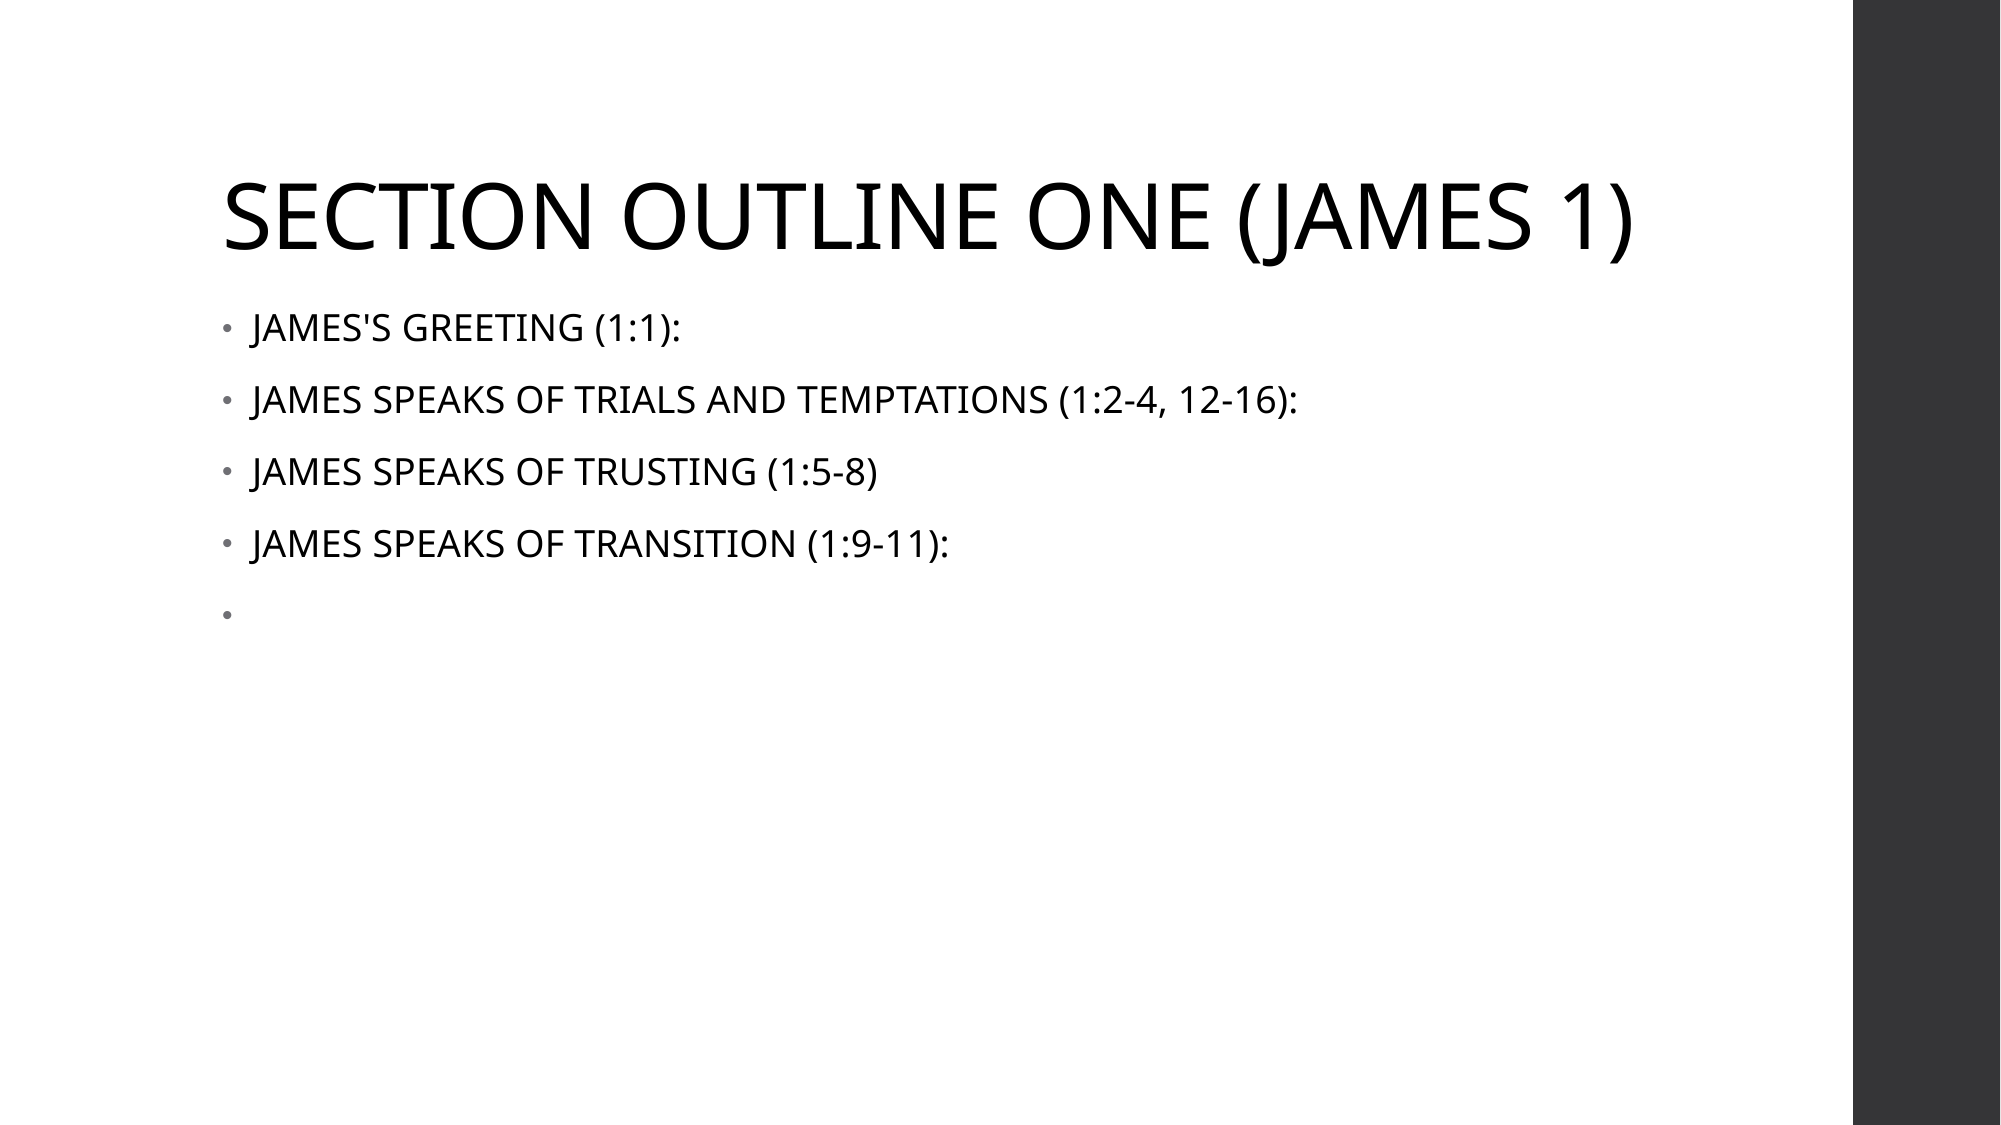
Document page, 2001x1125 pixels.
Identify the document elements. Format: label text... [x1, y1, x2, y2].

title SECTION OUTLINE ONE (JAMES 1) [206, 60, 1797, 278]
list JAMES'S GREETING (1:1): JAMES SPEAKS OF TRIALS AND TEMPTATIONS (1:2-4, 12-16): JAMES SPEAKS OF TRUSTING (1:5-8) JAMES SPEAKS OF TRANSITION (1:9-11): [206, 299, 1617, 1014]
